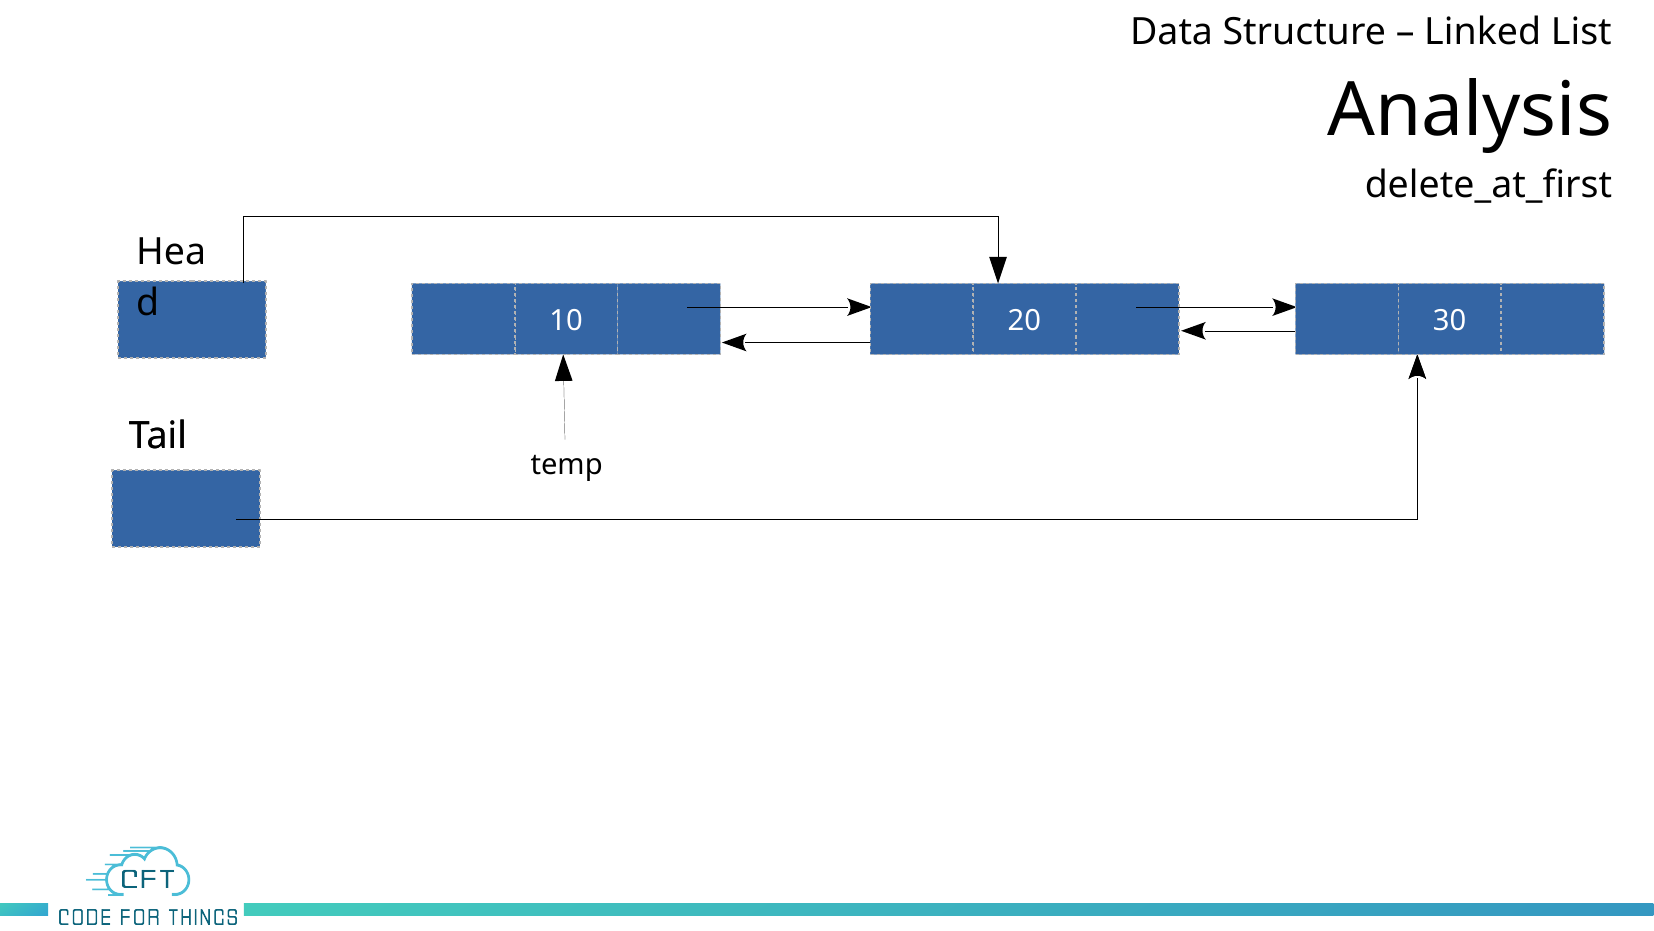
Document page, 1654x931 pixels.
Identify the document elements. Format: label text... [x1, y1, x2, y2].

text_box [1502, 283, 1605, 355]
text_box 10 [515, 283, 617, 355]
text_box [617, 283, 721, 355]
text_box temp [515, 435, 624, 491]
picture [59, 846, 237, 925]
text_box [112, 470, 260, 547]
text_box [1076, 283, 1179, 355]
text_box [1295, 283, 1399, 355]
text_box 20 [974, 283, 1076, 355]
text_box Tail [114, 401, 237, 468]
text_box [411, 283, 515, 355]
text_box Head [121, 216, 244, 319]
text_box [118, 281, 266, 358]
title Data Structure – Linked List Analysis delete_at_first [1093, 0, 1613, 216]
text_box [870, 283, 974, 355]
text_box 30 [1399, 283, 1502, 355]
